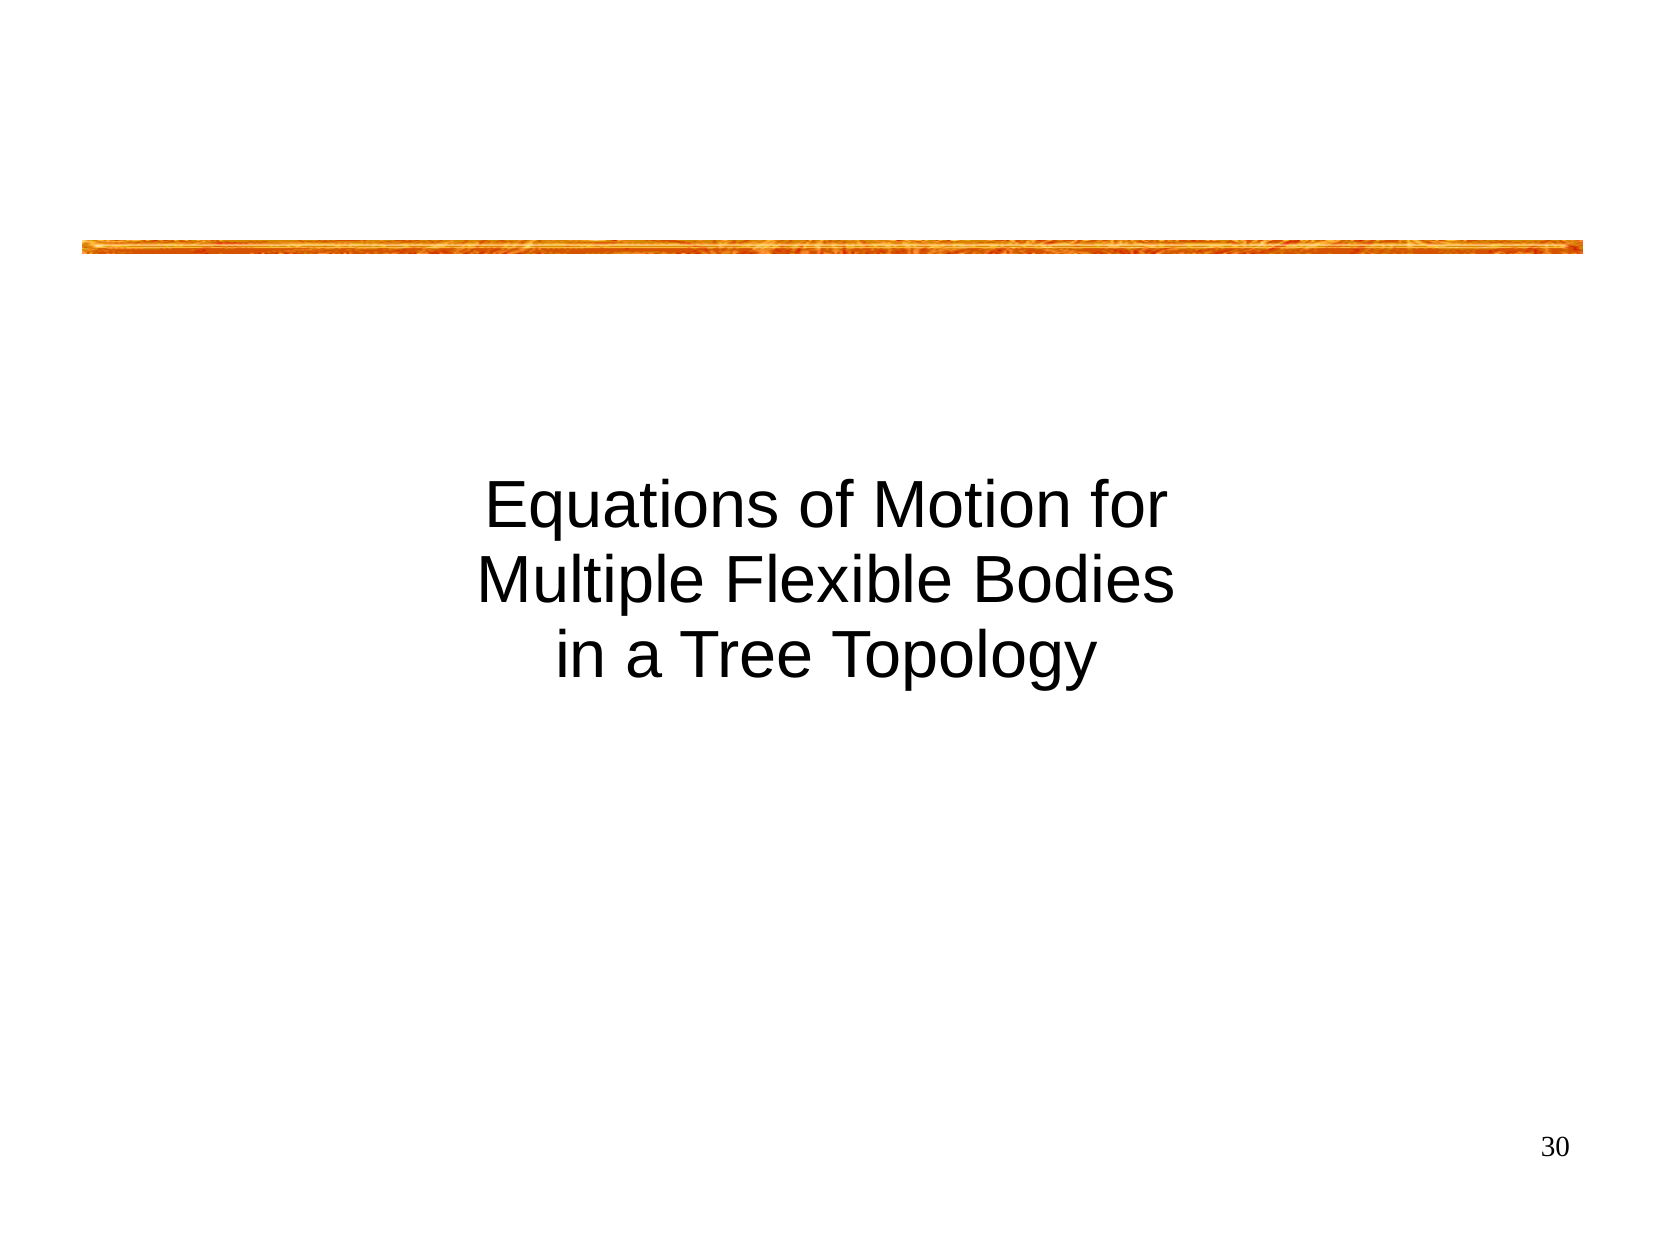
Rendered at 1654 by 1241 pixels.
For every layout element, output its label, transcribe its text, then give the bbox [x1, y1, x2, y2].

picture [1571, 240, 1583, 254]
subtitle Equations of Motion for Multiple Flexible Bodies in a Tree Topology [82, 56, 1571, 1102]
